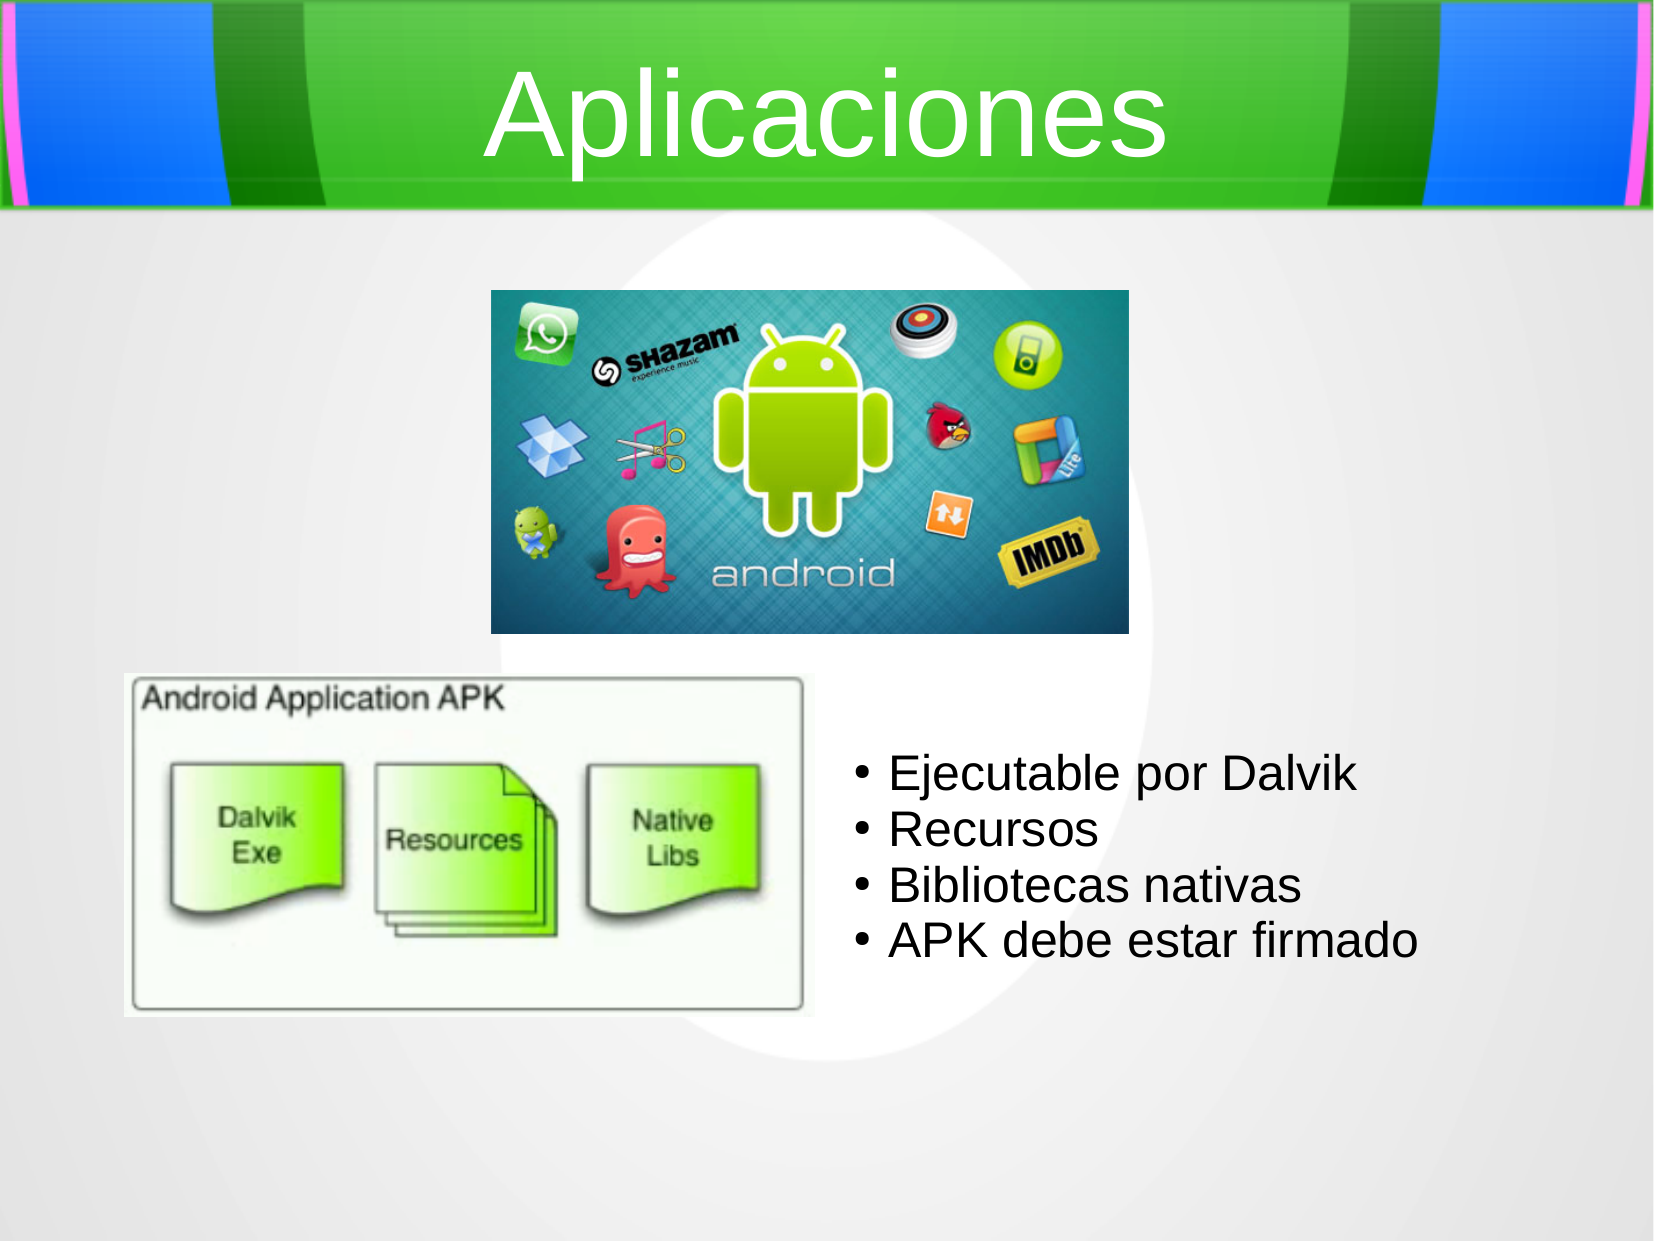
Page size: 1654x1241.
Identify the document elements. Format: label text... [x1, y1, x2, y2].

text_box Ejecutable por Dalvik Recursos Bibliotecas nativas APK debe estar firmado [838, 738, 1562, 994]
title Aplicaciones [82, 45, 1571, 183]
picture [0, 0, 1654, 1241]
